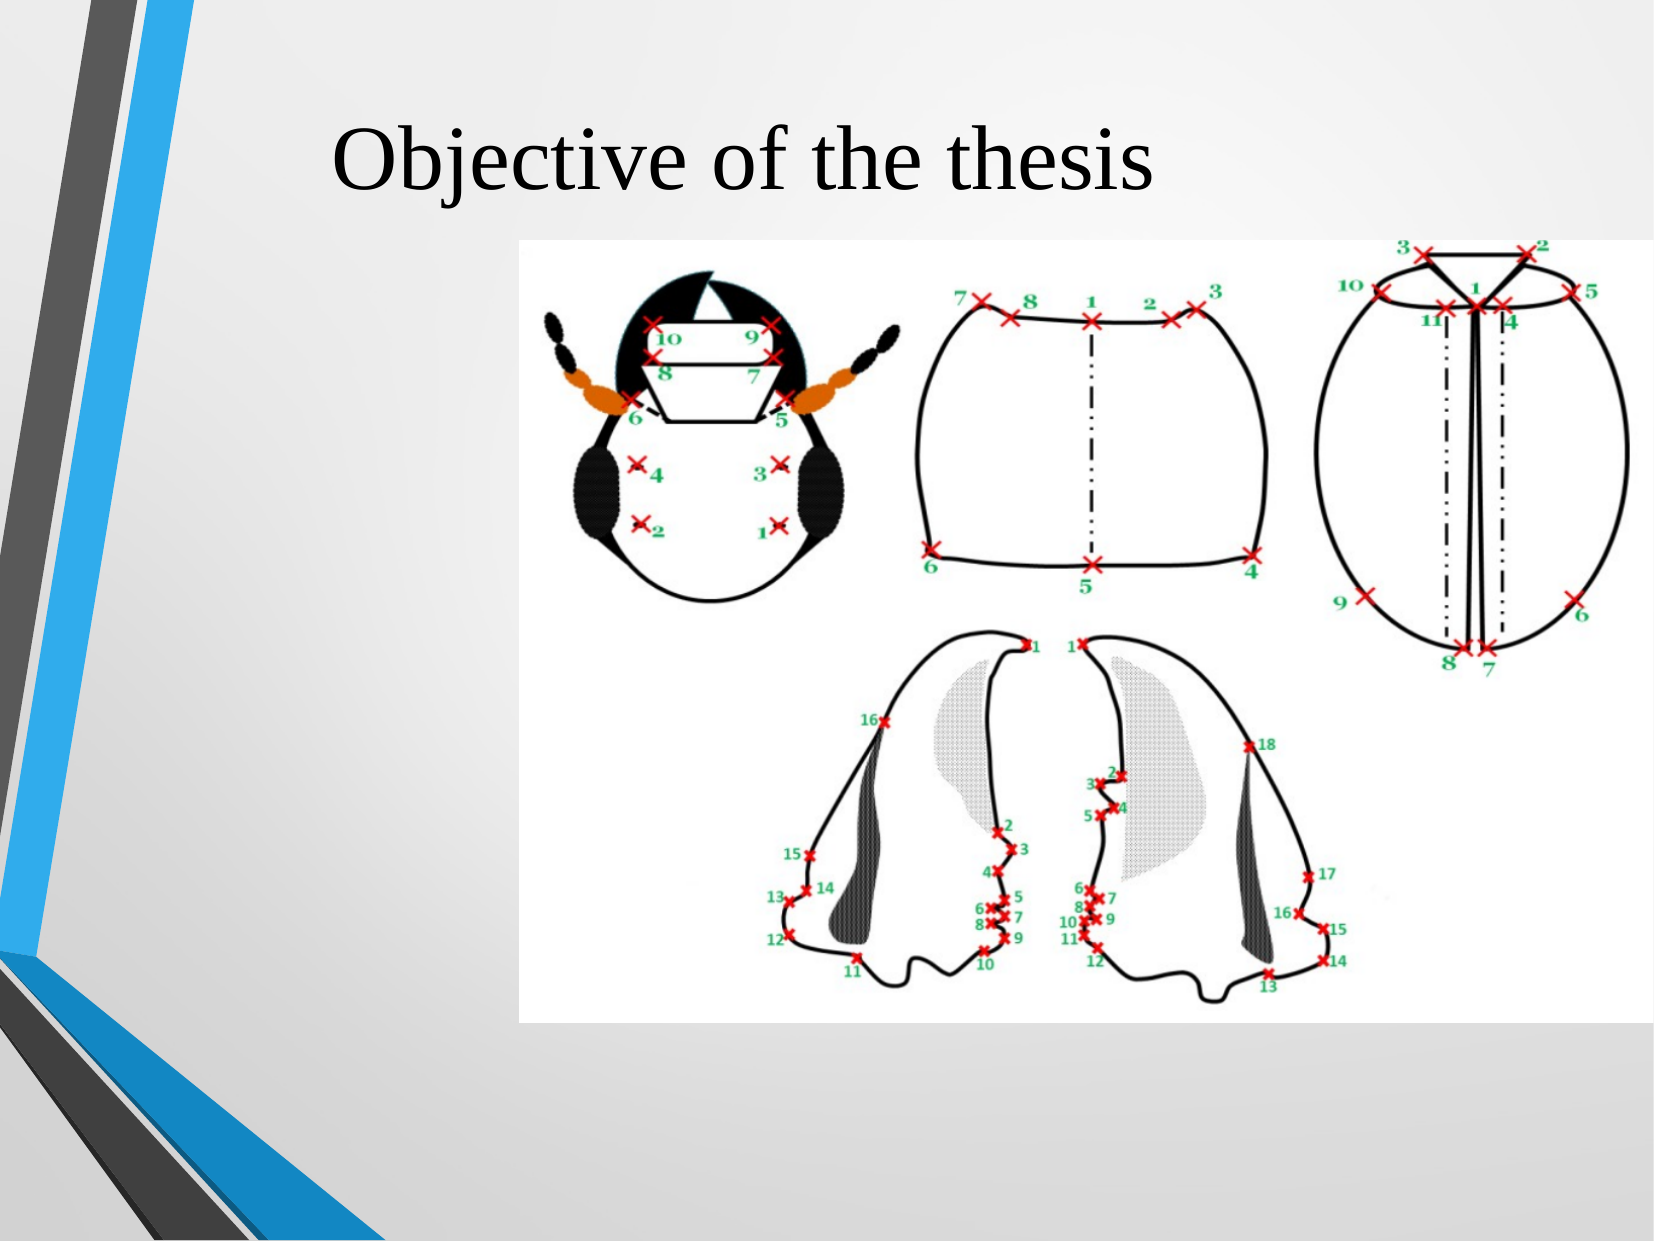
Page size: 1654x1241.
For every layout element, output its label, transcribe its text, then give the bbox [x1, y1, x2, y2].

picture [519, 240, 1654, 1023]
title Objective of the thesis [0, 89, 1489, 217]
